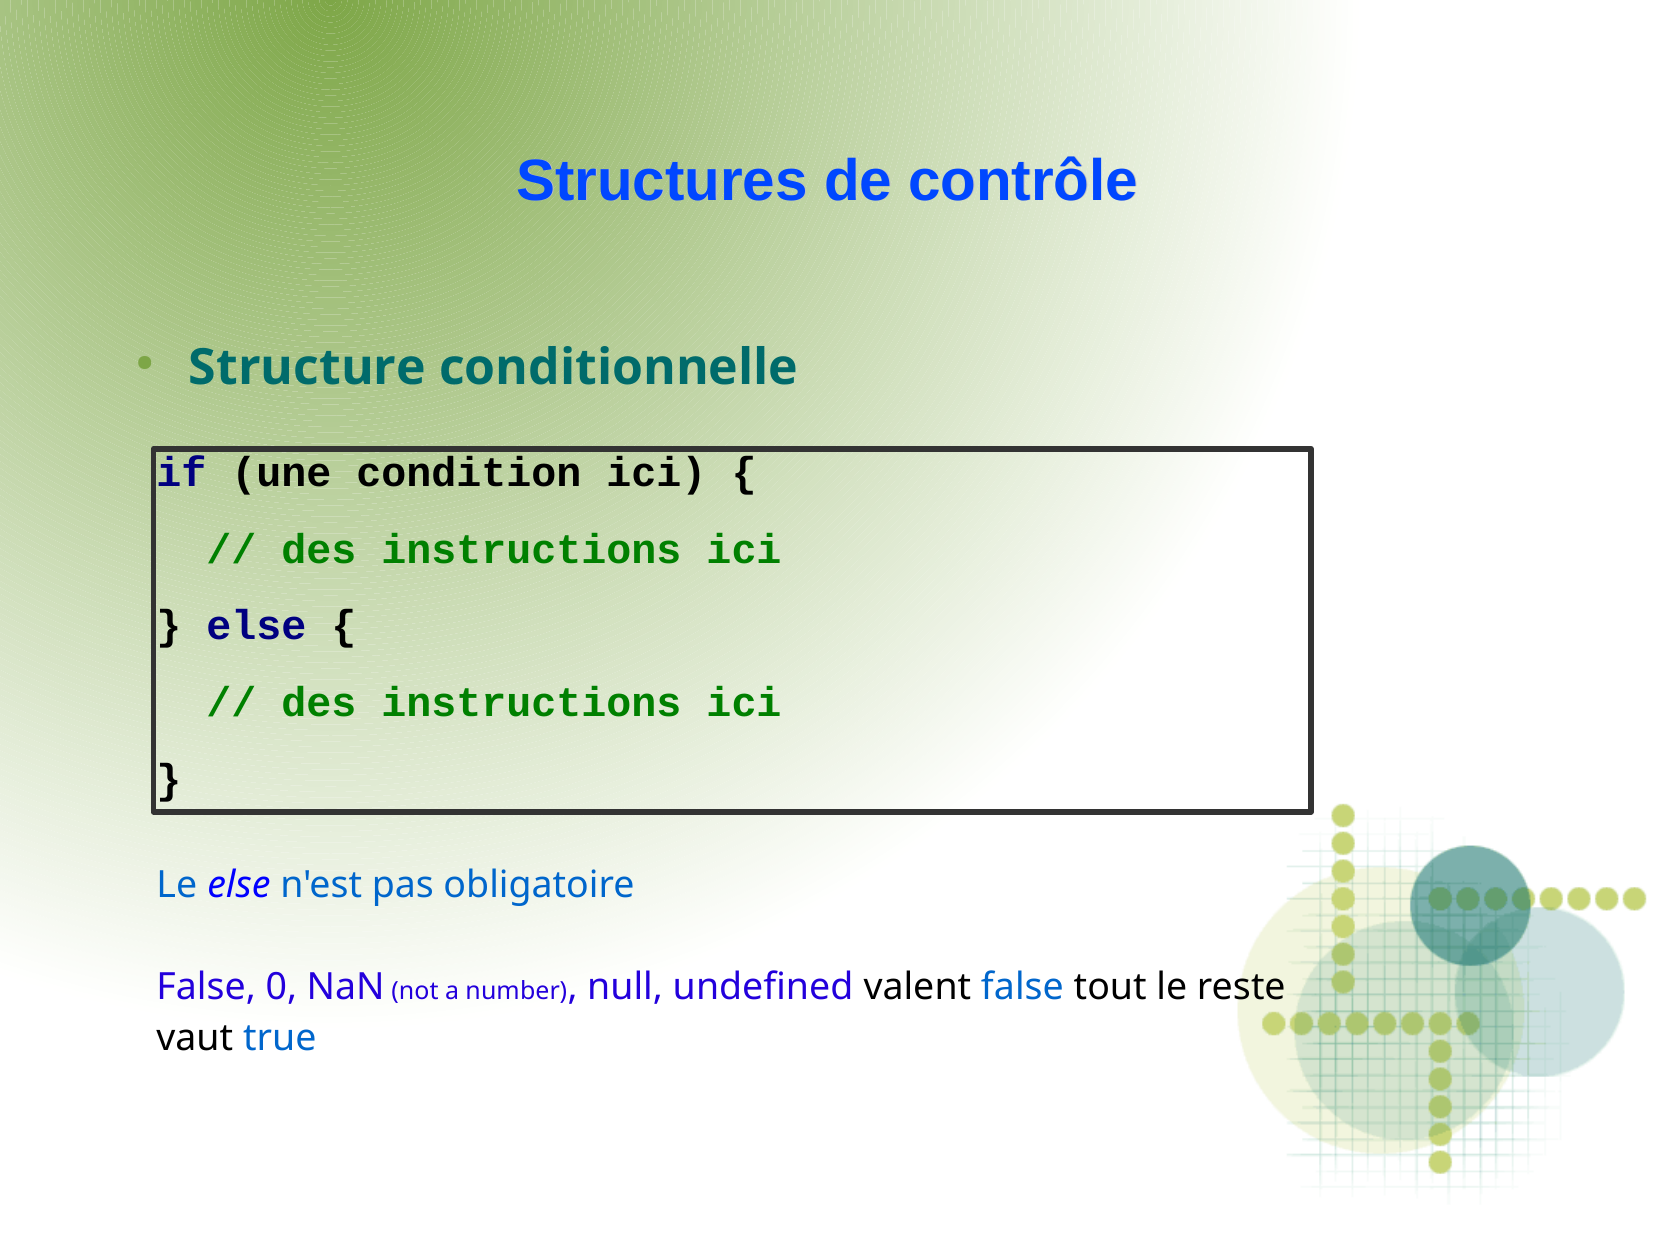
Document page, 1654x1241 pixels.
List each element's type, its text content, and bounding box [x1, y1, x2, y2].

text_box Le else n'est pas obligatoire False, 0, NaN (not a number), null, undefined valent false tout le reste vaut true [141, 849, 1323, 1075]
list if (une condition ici) { // des instructions ici } else { // des instructions ici } [153, 449, 1312, 812]
picture [1224, 792, 1654, 1211]
title Structures de contrôle [121, 76, 1534, 284]
list Structure conditionnelle [118, 330, 1595, 449]
